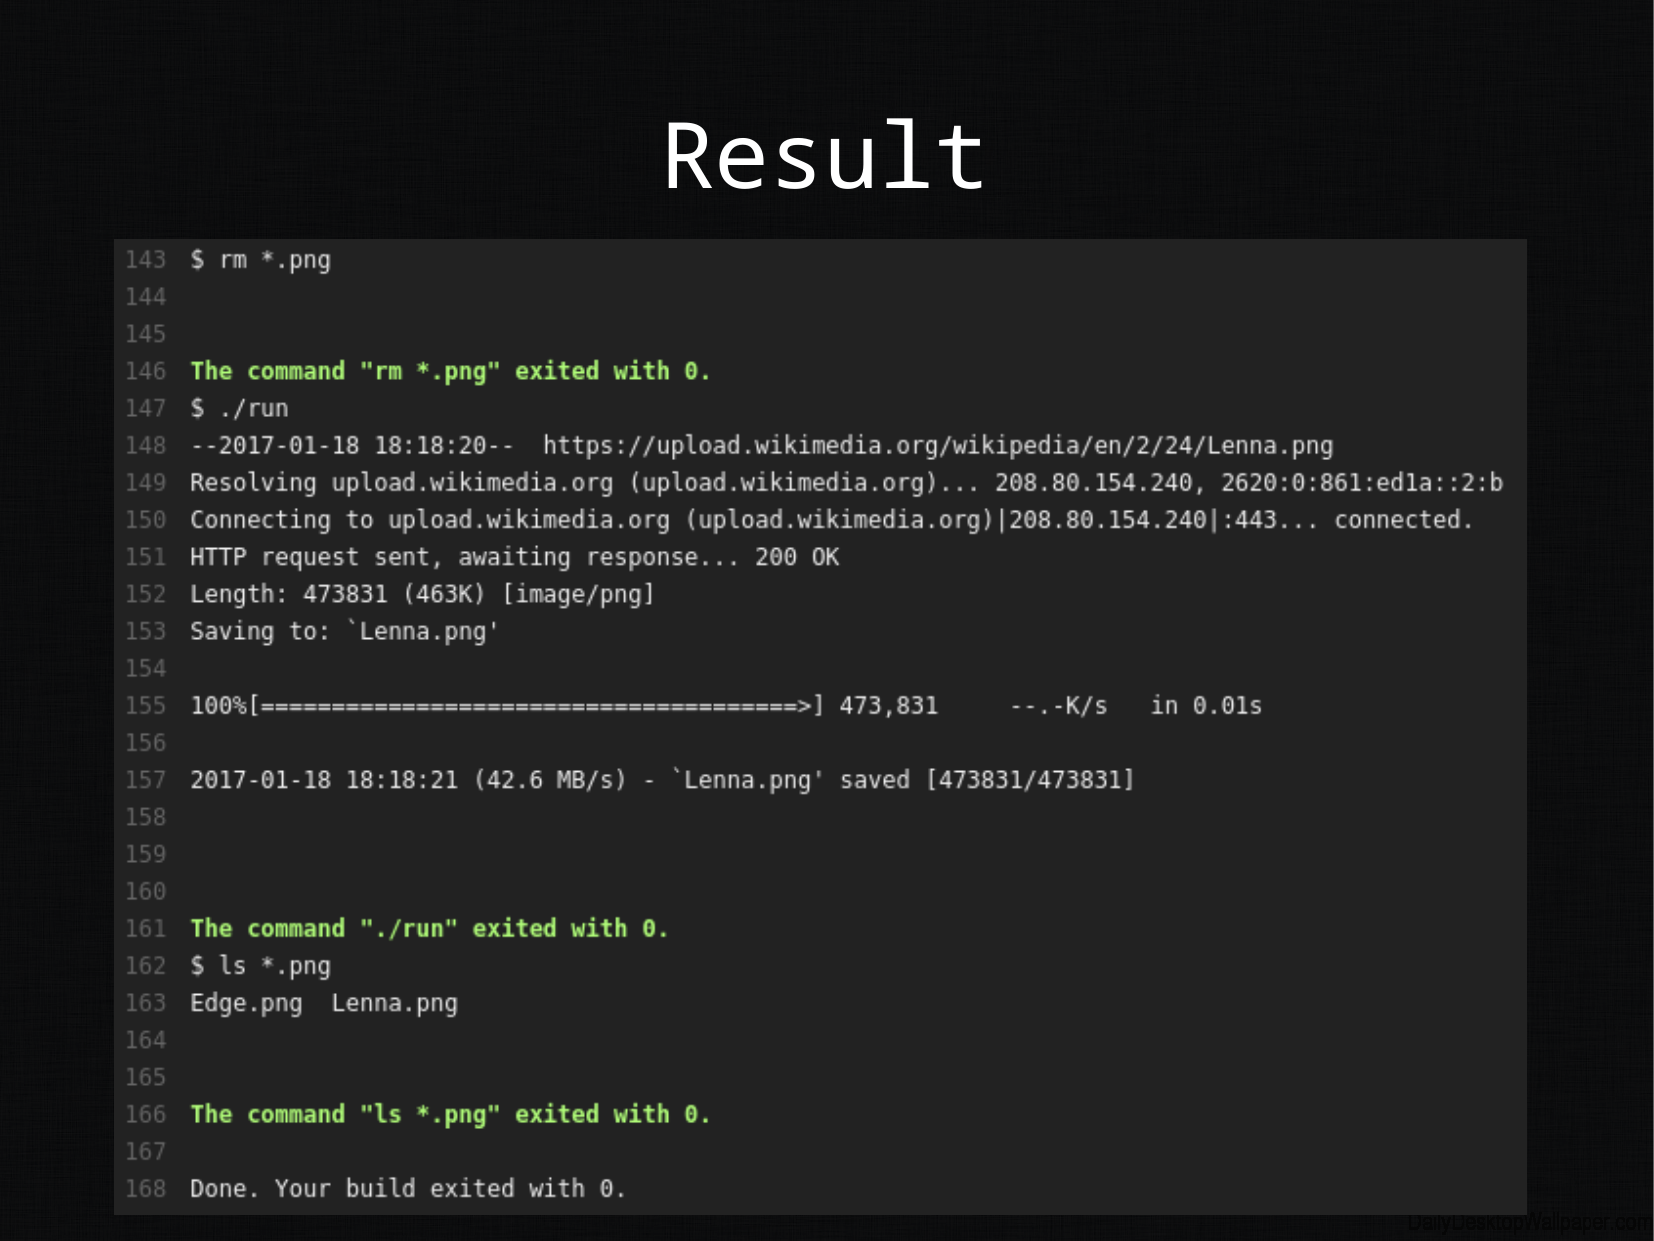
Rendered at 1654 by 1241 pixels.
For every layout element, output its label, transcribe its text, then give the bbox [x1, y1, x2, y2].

title Result [30, 49, 1621, 257]
picture [0, 0, 1654, 1241]
